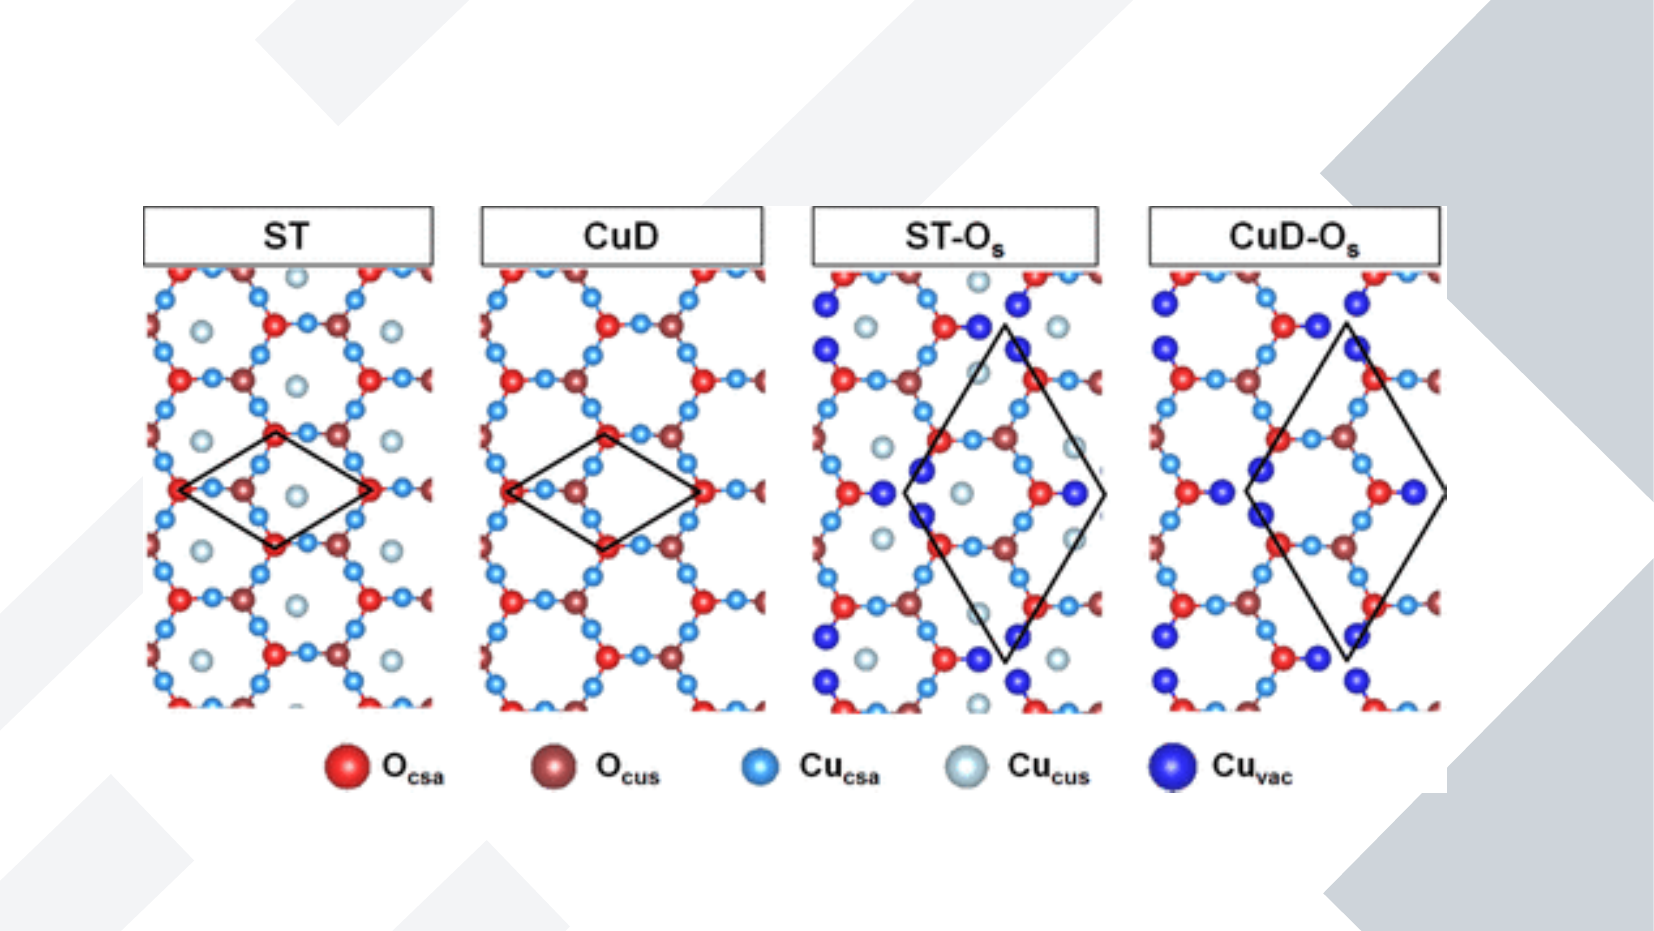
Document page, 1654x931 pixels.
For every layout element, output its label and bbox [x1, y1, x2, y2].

picture [143, 206, 1447, 793]
